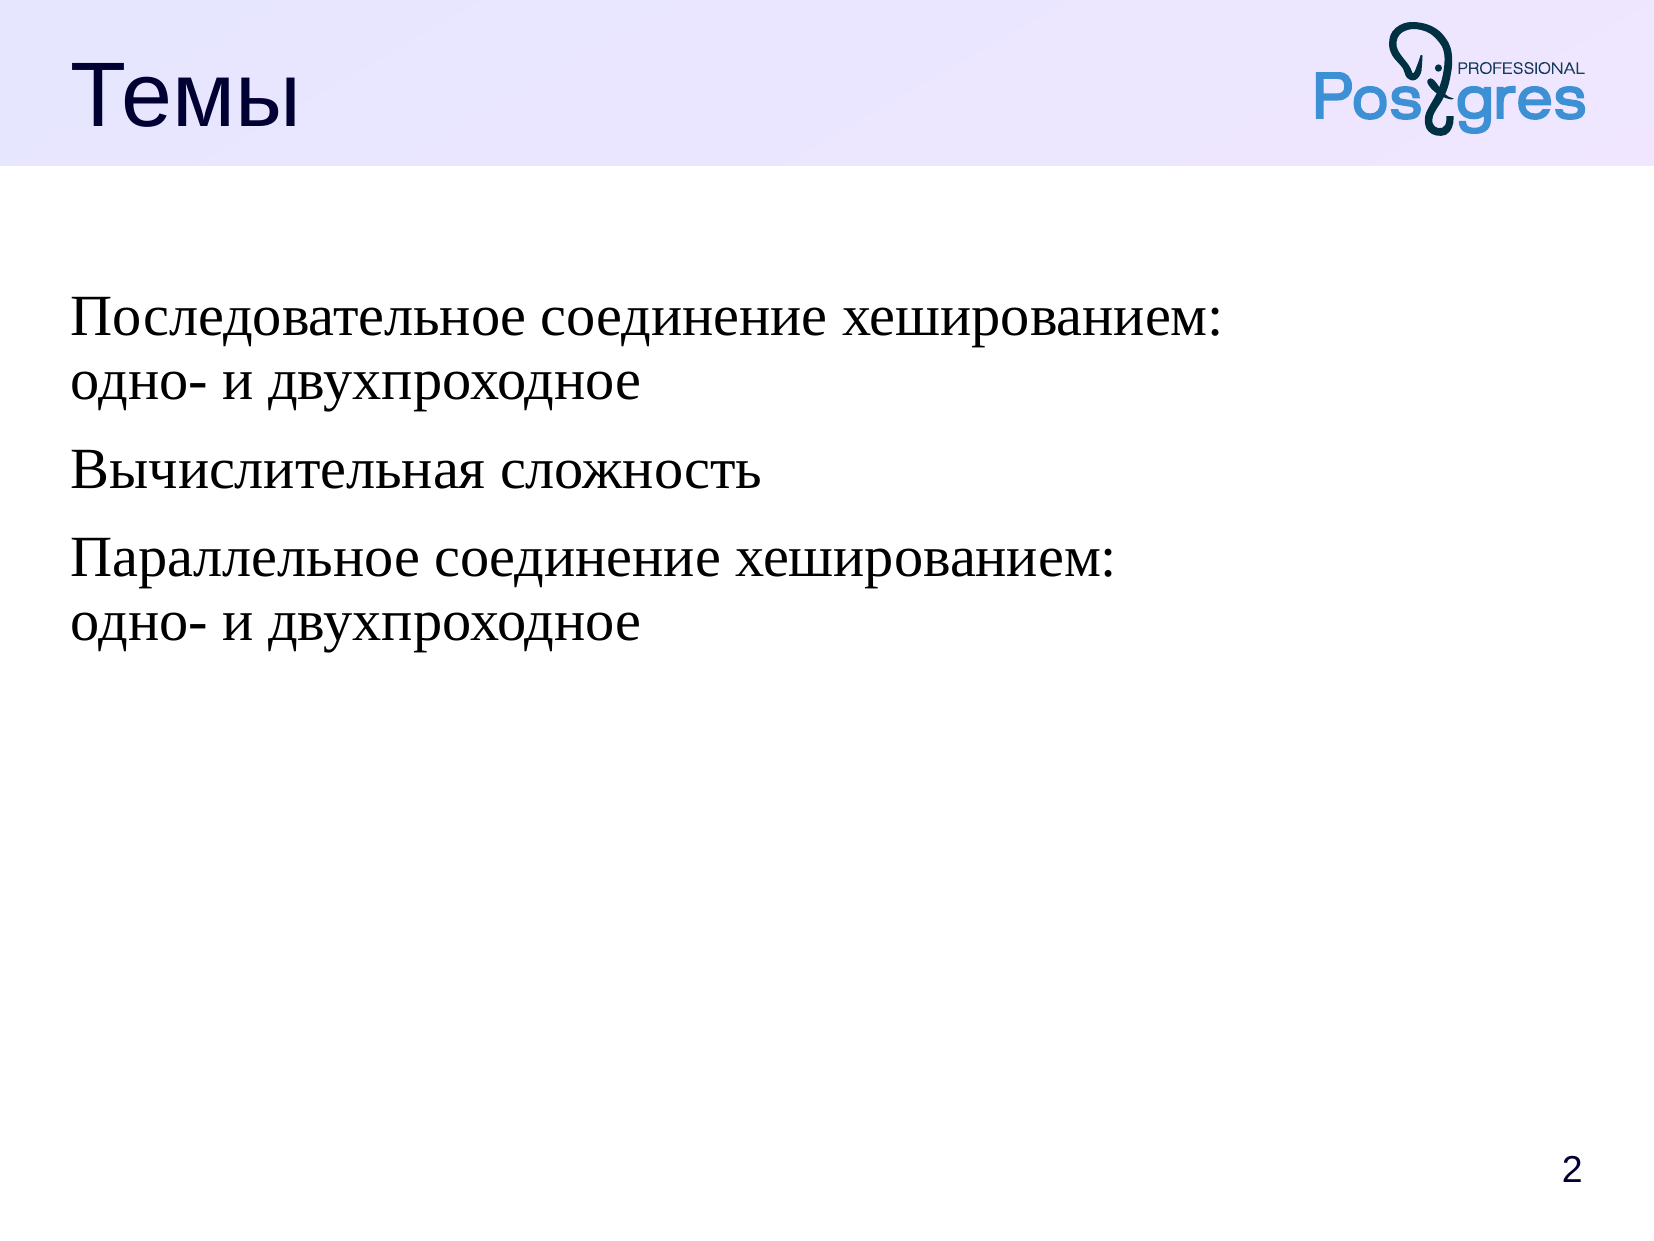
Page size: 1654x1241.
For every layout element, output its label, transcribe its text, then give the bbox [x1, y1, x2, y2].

list Последовательное соединение хешированием: одно- и двухпроходное Вычислительная сложность Параллельное соединение хешированием: одно- и двухпроходное [70, 283, 1583, 1141]
title Темы [70, 43, 1241, 147]
